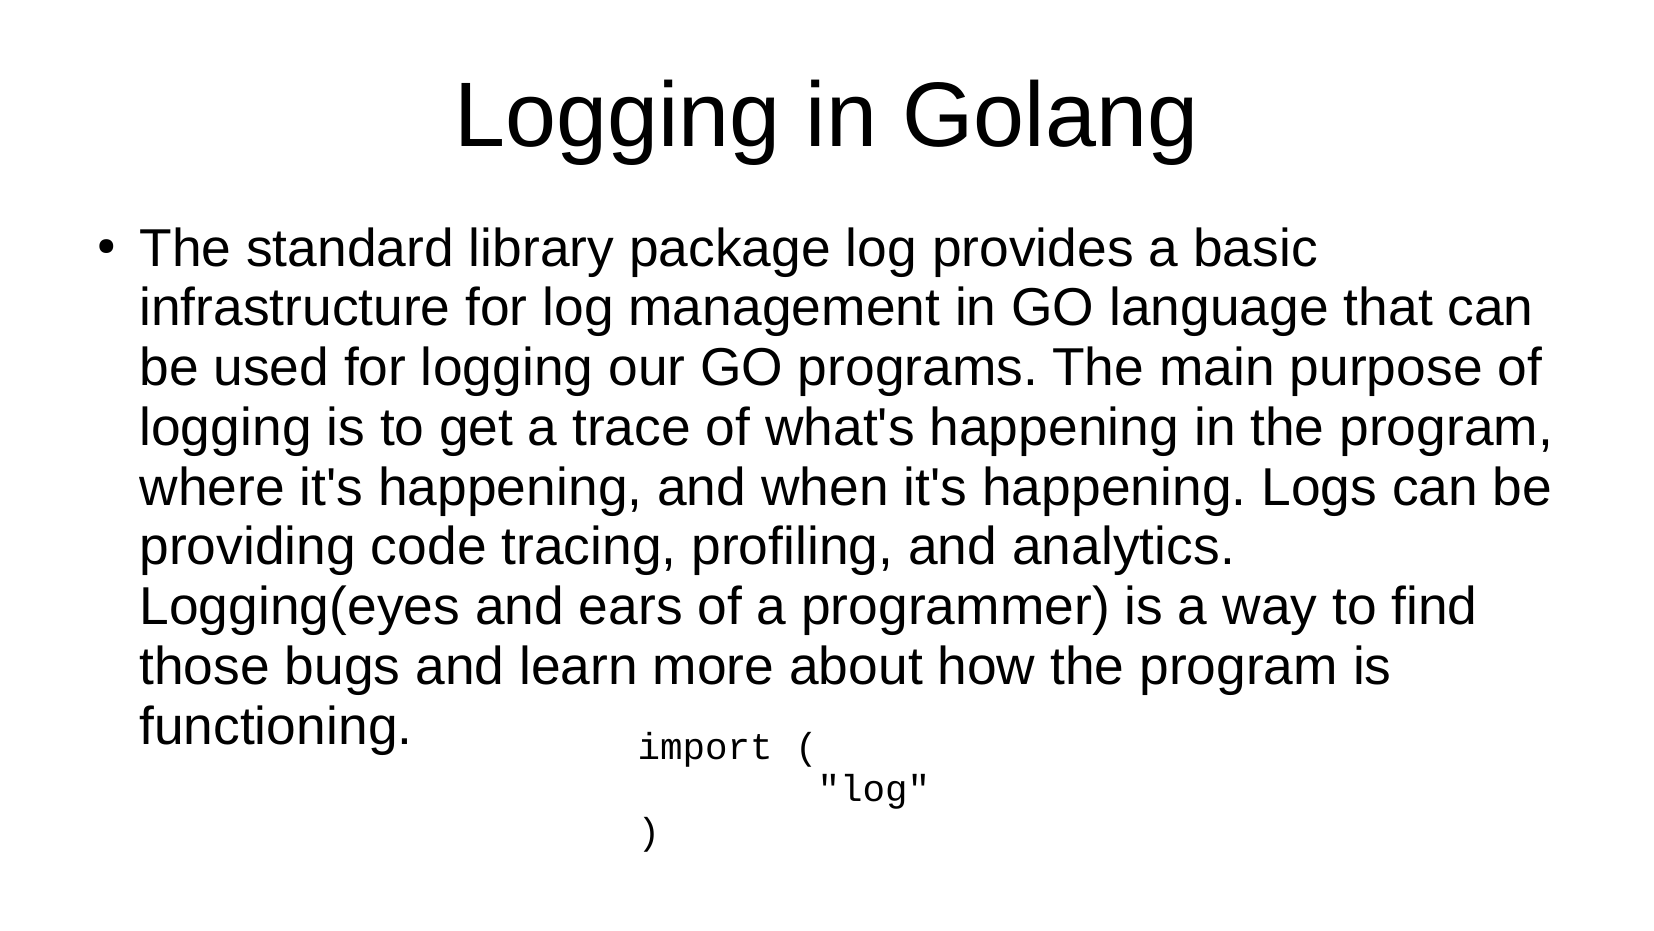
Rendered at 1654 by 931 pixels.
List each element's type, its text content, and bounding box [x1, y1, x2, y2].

text_box import ( "log" ) [622, 720, 1134, 931]
list The standard library package log provides a basic infrastructure for log management in GO language that can be used for logging our GO programs. The main purpose of logging is to get a trace of what's happening in the program, where it's happening, and when it's happening. Logs can be providing code tracing, profiling, and analytics. Logging(eyes and ears of a programmer) is a way to find those bugs and learn more about how the program is functioning. [82, 217, 1571, 758]
title Logging in Golang [82, 37, 1571, 193]
